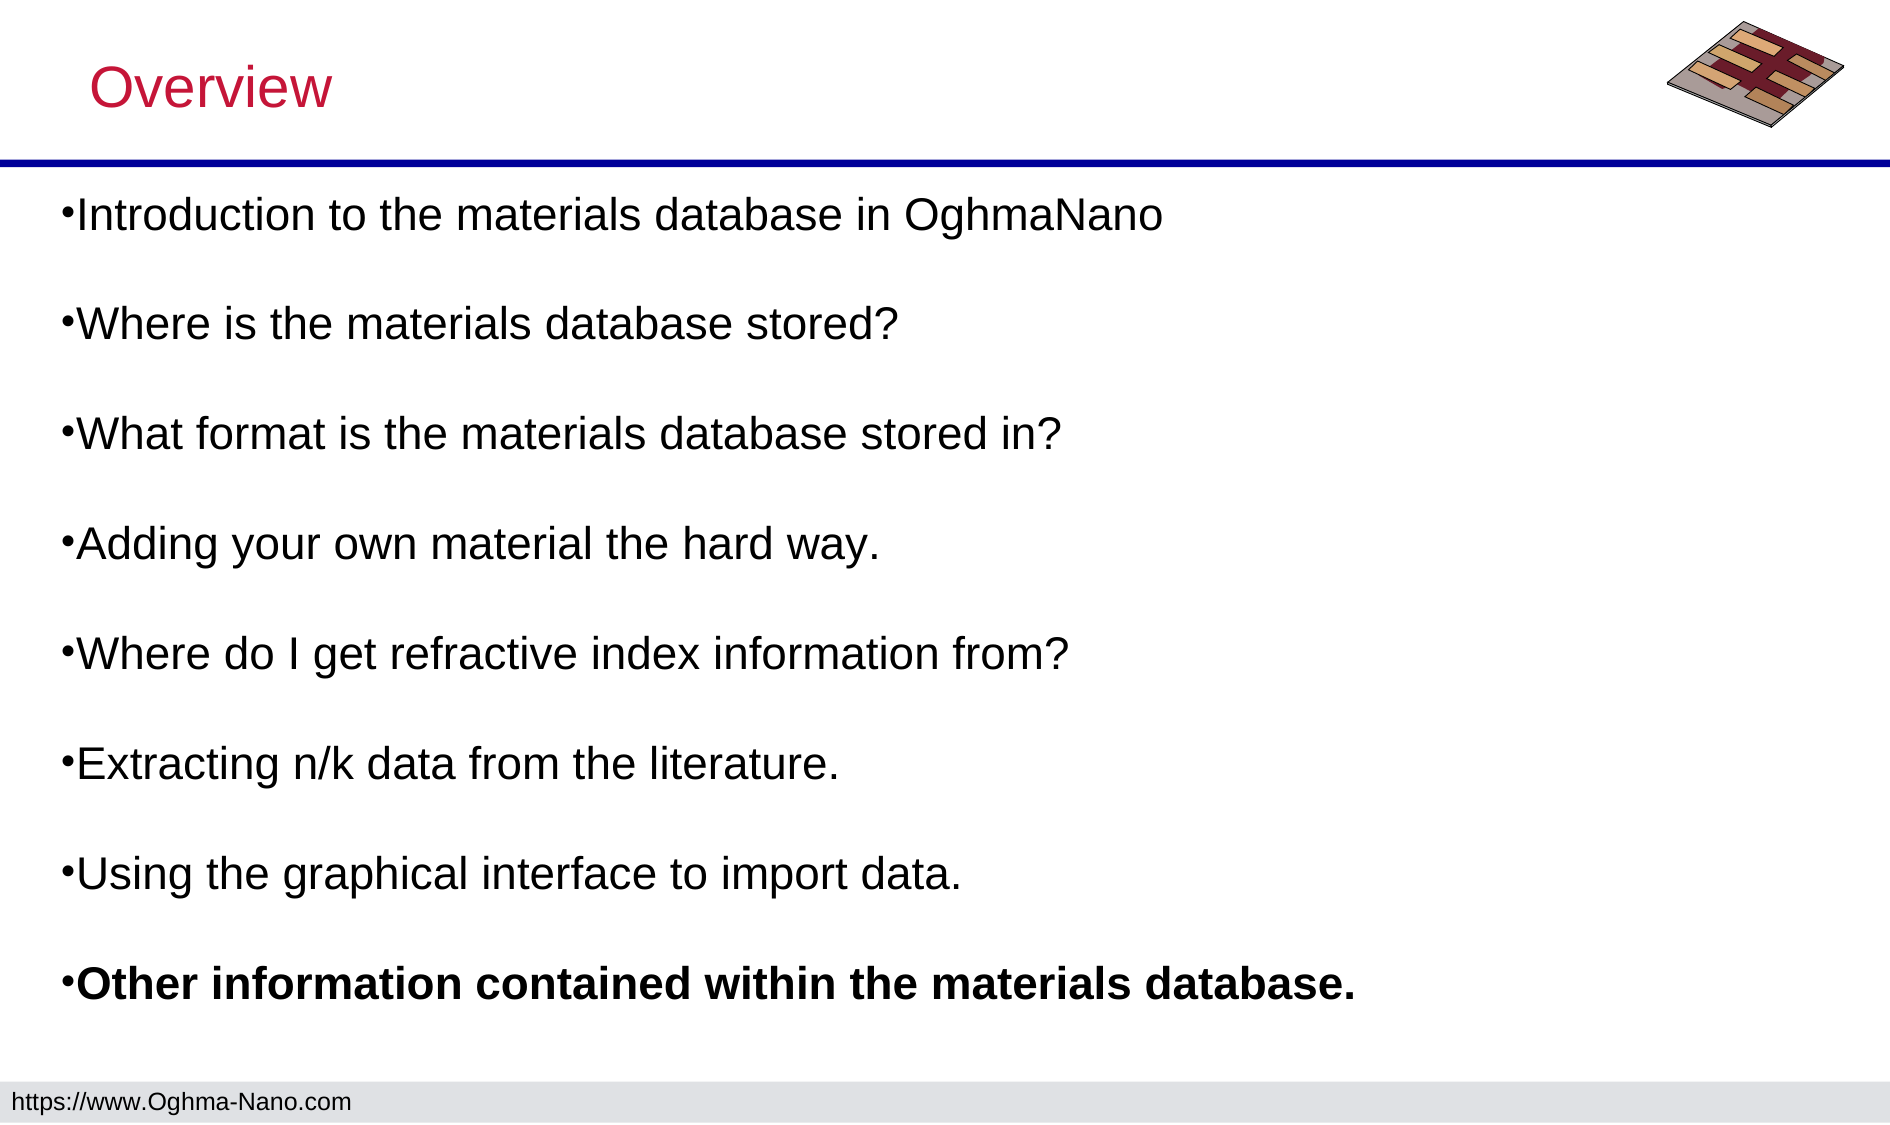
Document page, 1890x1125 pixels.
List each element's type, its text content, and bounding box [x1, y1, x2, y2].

title Overview [74, 34, 1634, 140]
text_box Introduction to the materials database in OghmaNano Where is the materials database stored? What format is the materials database stored in? Adding your own material the hard way. Where do I get refractive index information from? Extracting n/k data from the literature. Using the graphical interface to import data. Other information contained within the materials database. [45, 176, 1890, 1017]
